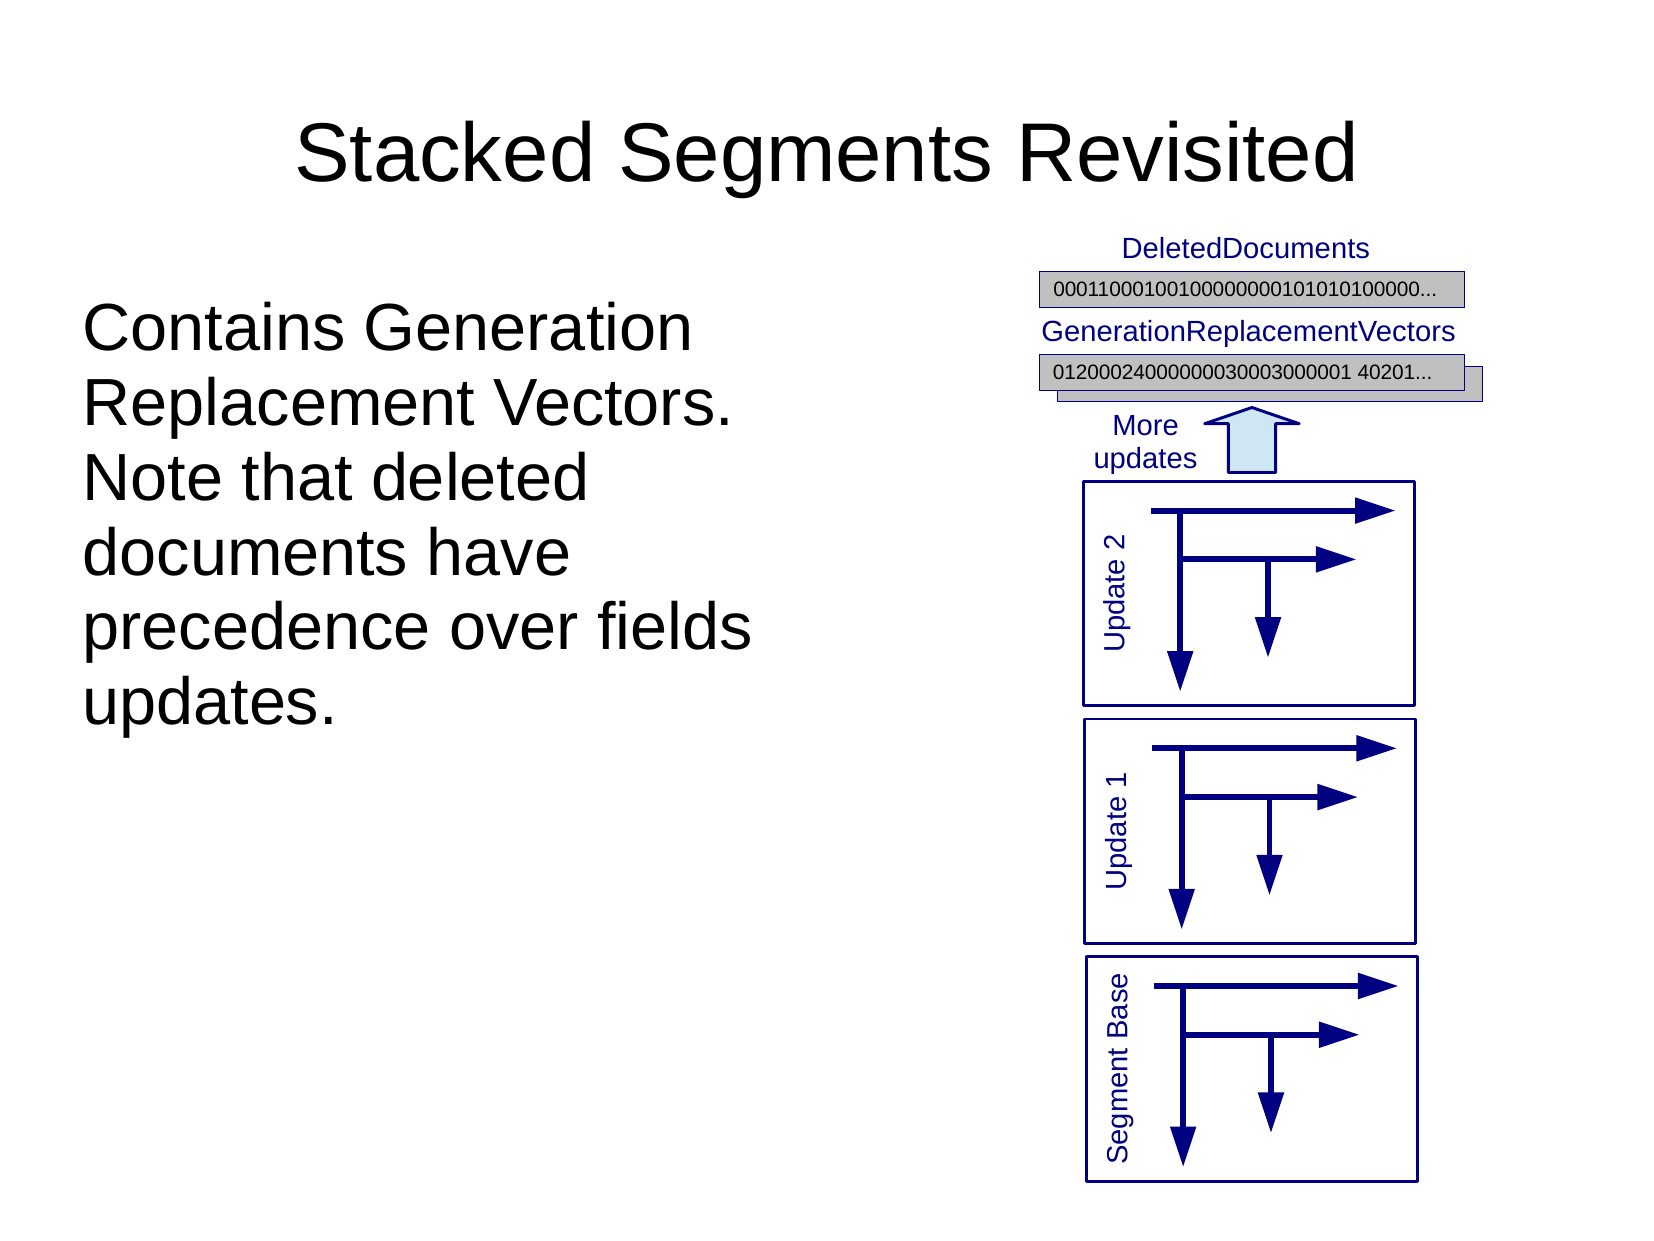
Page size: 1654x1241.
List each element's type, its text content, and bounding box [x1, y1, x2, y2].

text_box Update 2 [1083, 481, 1415, 706]
text_box More updates [1062, 401, 1229, 482]
text_box Update 1 [1084, 718, 1416, 944]
text_box DeletedDocuments [1062, 224, 1430, 273]
text_box 00011000100100000000101010100000... [1039, 271, 1465, 307]
text_box GenerationReplacementVectors [1021, 307, 1477, 355]
text_box Segment Base [1086, 956, 1418, 1182]
list Contains Generation Replacement Vectors. Note that deleted documents have precedence over fields updates. [82, 290, 875, 1123]
title Stacked Segments Revisited [82, 49, 1571, 257]
text_box 01200024300000030000300001402010... [1056, 365, 1482, 402]
text_box [1229, 407, 1300, 473]
text_box 01200024000000030003000001 40201... [1039, 355, 1465, 390]
